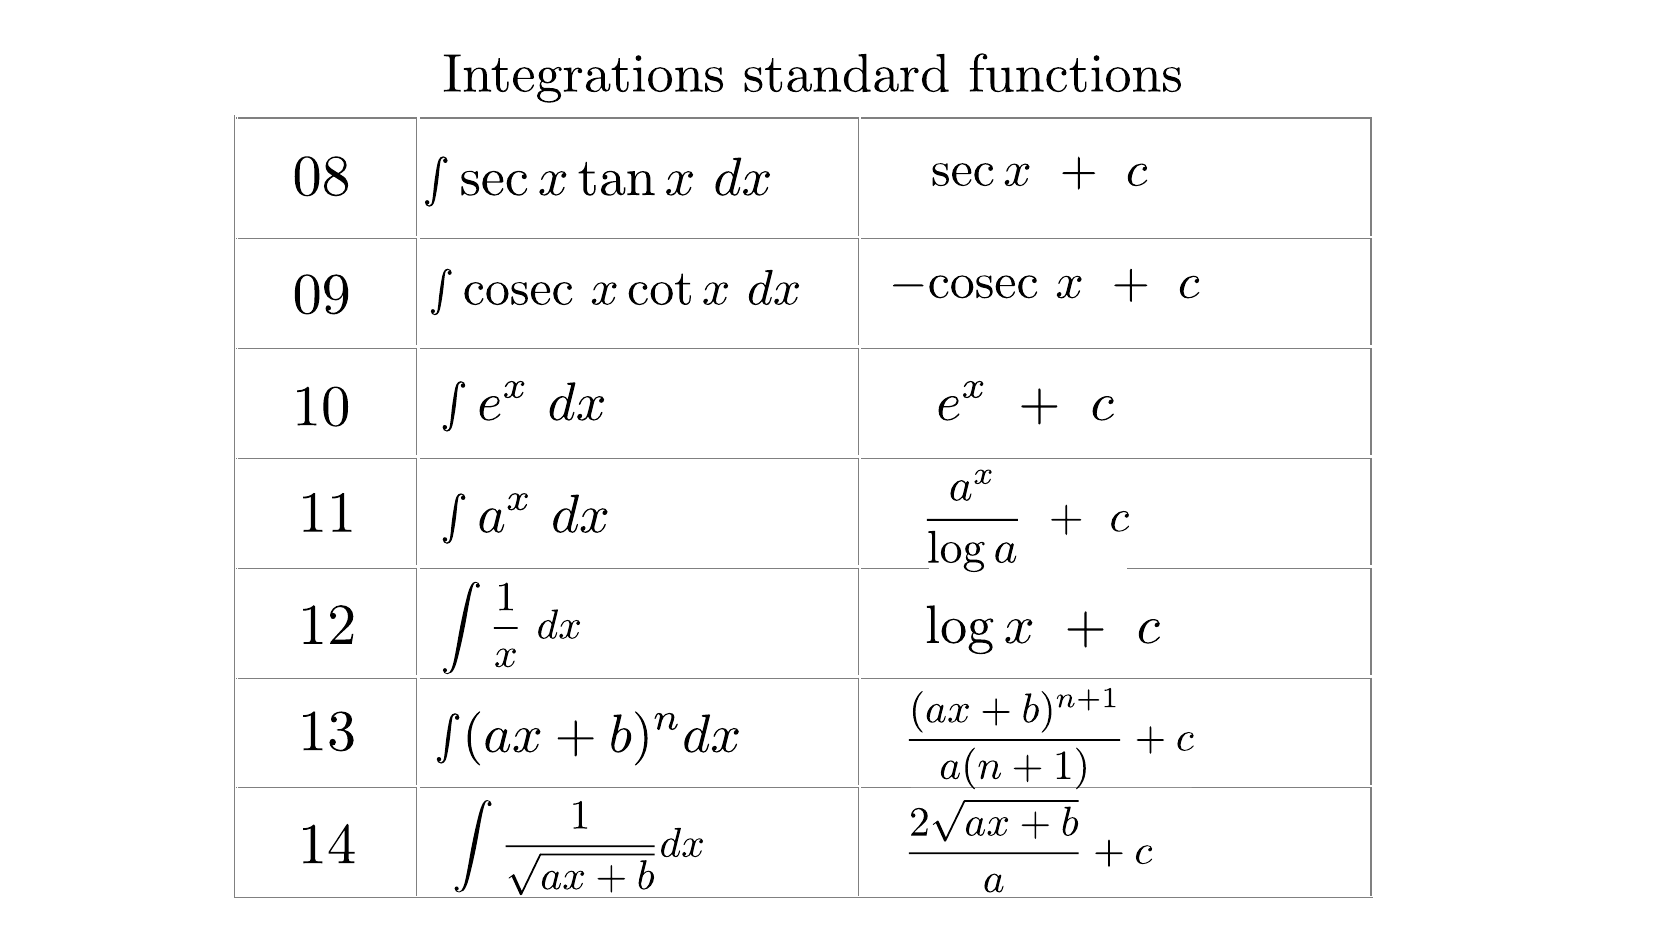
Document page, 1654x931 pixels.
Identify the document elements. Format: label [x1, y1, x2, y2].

text_box [454, 800, 704, 896]
table_cell [420, 679, 858, 785]
text_box [300, 605, 354, 644]
table_cell [238, 239, 416, 345]
text_box [442, 493, 608, 544]
text_box [908, 800, 1153, 893]
table_cell [861, 239, 1370, 345]
text_box [926, 469, 1130, 573]
text_box [938, 380, 1114, 425]
table_header [238, 119, 416, 236]
text_box [891, 268, 1200, 303]
table_header [861, 119, 1370, 236]
table_cell [861, 459, 1370, 565]
table_cell [420, 239, 858, 345]
table_cell [420, 788, 858, 895]
text_box [424, 156, 771, 207]
table_cell [861, 349, 1370, 455]
table_cell [861, 788, 1370, 895]
text_box [300, 823, 355, 864]
table_header [420, 119, 858, 236]
text_box [294, 386, 349, 427]
text_box [442, 380, 605, 432]
table_cell [238, 349, 416, 455]
text_box [300, 711, 354, 752]
text_box [932, 156, 1148, 190]
table_cell [861, 569, 1370, 675]
table_cell [238, 679, 416, 785]
text_box [436, 711, 739, 766]
table_cell [420, 349, 858, 455]
text_box [300, 492, 352, 532]
table_cell [420, 569, 858, 675]
text_box [294, 274, 349, 315]
text_box [926, 605, 1160, 655]
table_cell [238, 788, 416, 895]
table_cell [238, 569, 416, 675]
text_box [442, 581, 581, 675]
text_box [294, 156, 349, 197]
title [47, 37, 1607, 910]
table_cell [420, 459, 858, 565]
text_box [430, 268, 800, 316]
text_box [443, 53, 1181, 103]
text_box [908, 687, 1194, 790]
table_cell [861, 679, 1370, 785]
table_cell [238, 459, 416, 565]
